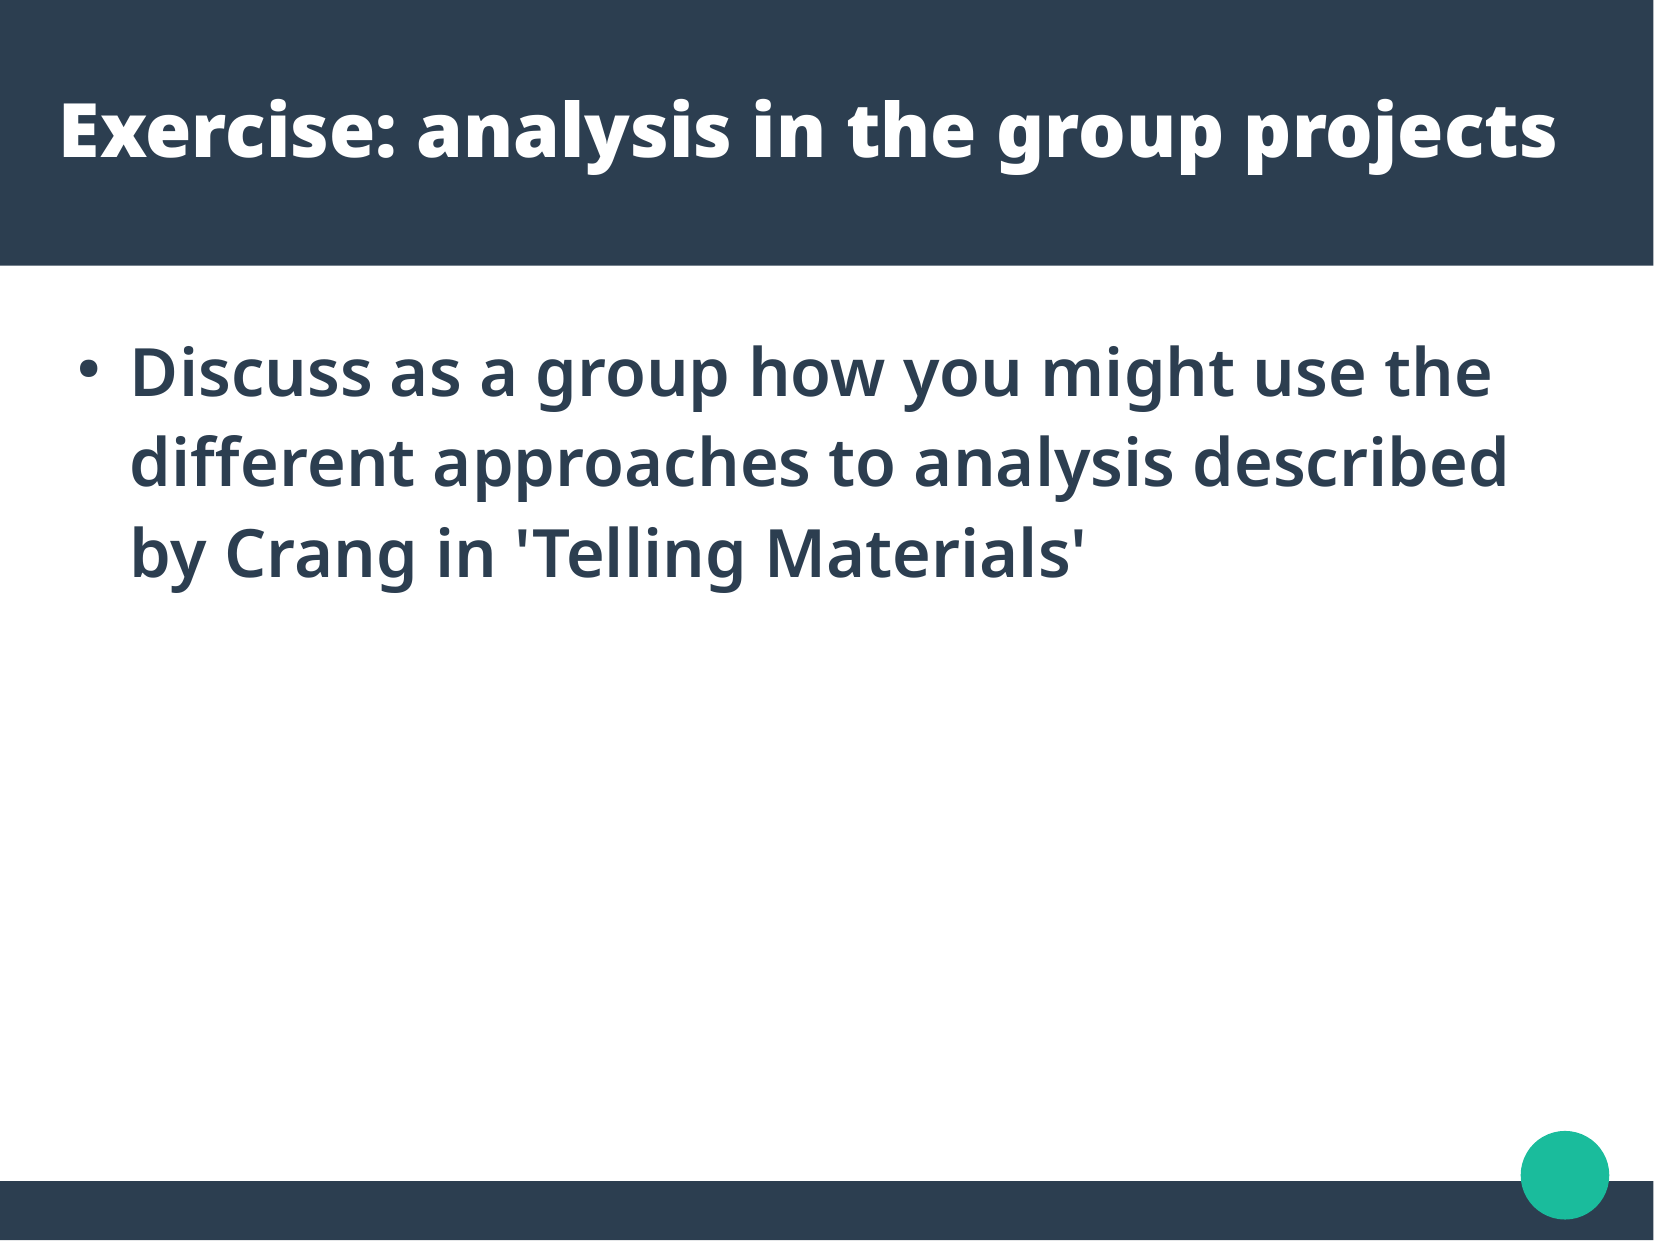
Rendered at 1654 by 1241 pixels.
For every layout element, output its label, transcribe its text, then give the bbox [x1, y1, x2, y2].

title Exercise: analysis in the group projects [59, 49, 1595, 207]
list Discuss as a group how you might use the different approaches to analysis described by Crang in 'Telling Materials' [59, 324, 1595, 1152]
